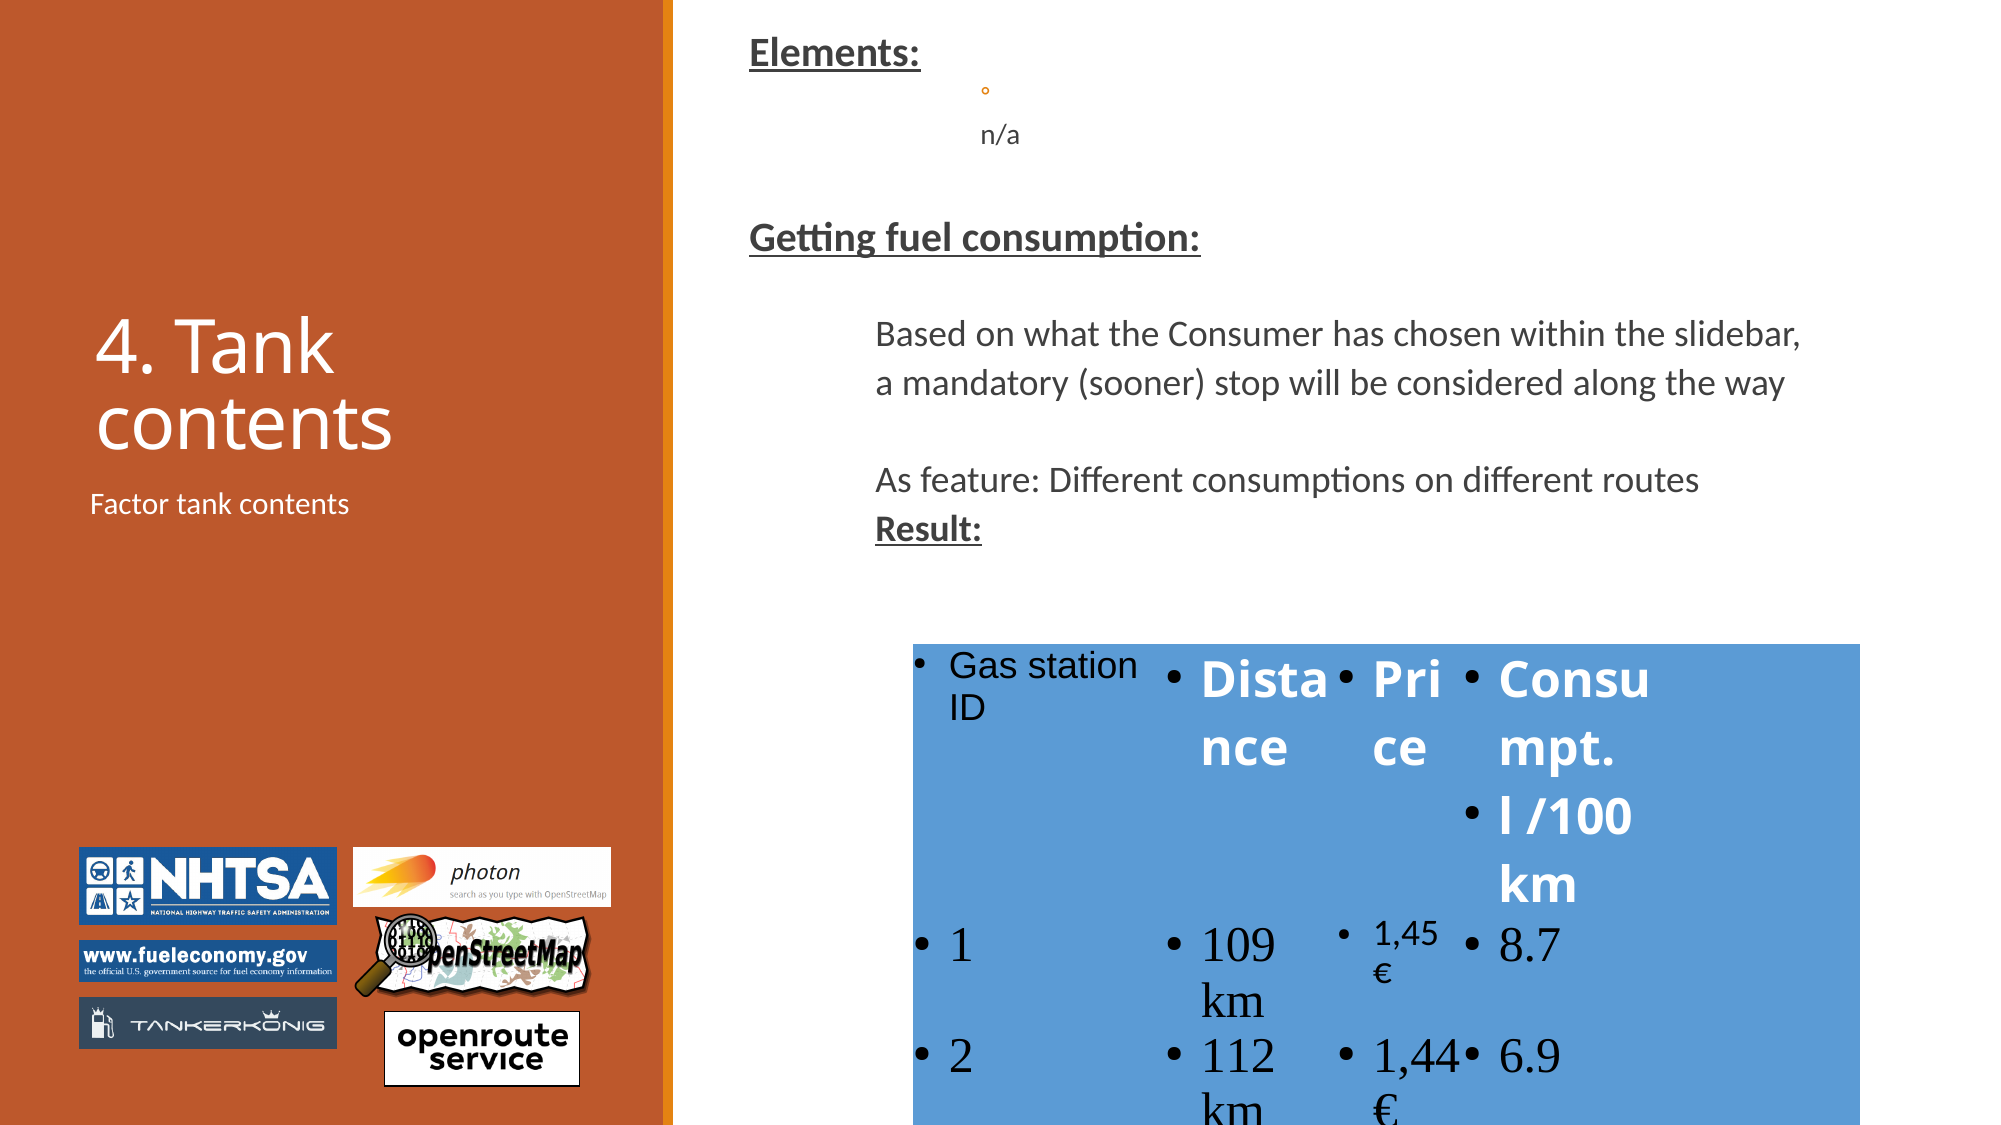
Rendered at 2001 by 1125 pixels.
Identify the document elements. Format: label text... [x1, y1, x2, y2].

table_cell [1677, 917, 1860, 1028]
picture [353, 847, 611, 907]
table_cell 112 km [1246, 1106, 1256, 1125]
table_cell 1,44 € [1338, 1028, 1463, 1125]
picture [385, 1012, 579, 1086]
table_cell 1,45 € [1338, 917, 1463, 1028]
table_cell 2 [913, 1028, 1165, 1125]
table_header Gas station ID [913, 644, 1165, 917]
table_cell 1 [913, 917, 1165, 1028]
picture [79, 847, 337, 925]
table_cell 8.7 [1463, 917, 1677, 1028]
list Elements: n/a Getting fuel consumption: Based on what the Consumer has chosen within the slidebar, a mandatory (sooner) stop will be considered along the way As feature: Different consumptions on different routes Result: [734, 22, 1860, 1046]
table_header Distance [1165, 644, 1338, 917]
list Factor tank contents [75, 479, 601, 1035]
table_cell 112 km [1233, 1106, 1242, 1125]
title 4. Tank contents [80, 97, 606, 473]
picture [353, 911, 611, 998]
table_cell 6.9 [1463, 1028, 1677, 1125]
table_cell 112 km [1165, 1028, 1338, 1125]
picture [79, 940, 337, 982]
picture [79, 997, 337, 1049]
table_cell [1677, 1028, 1860, 1125]
table_header [1677, 644, 1860, 917]
table_header Price [1338, 644, 1463, 917]
table_cell 109 km [1165, 917, 1338, 1028]
table_header Consumpt. l /100 km [1463, 644, 1677, 917]
